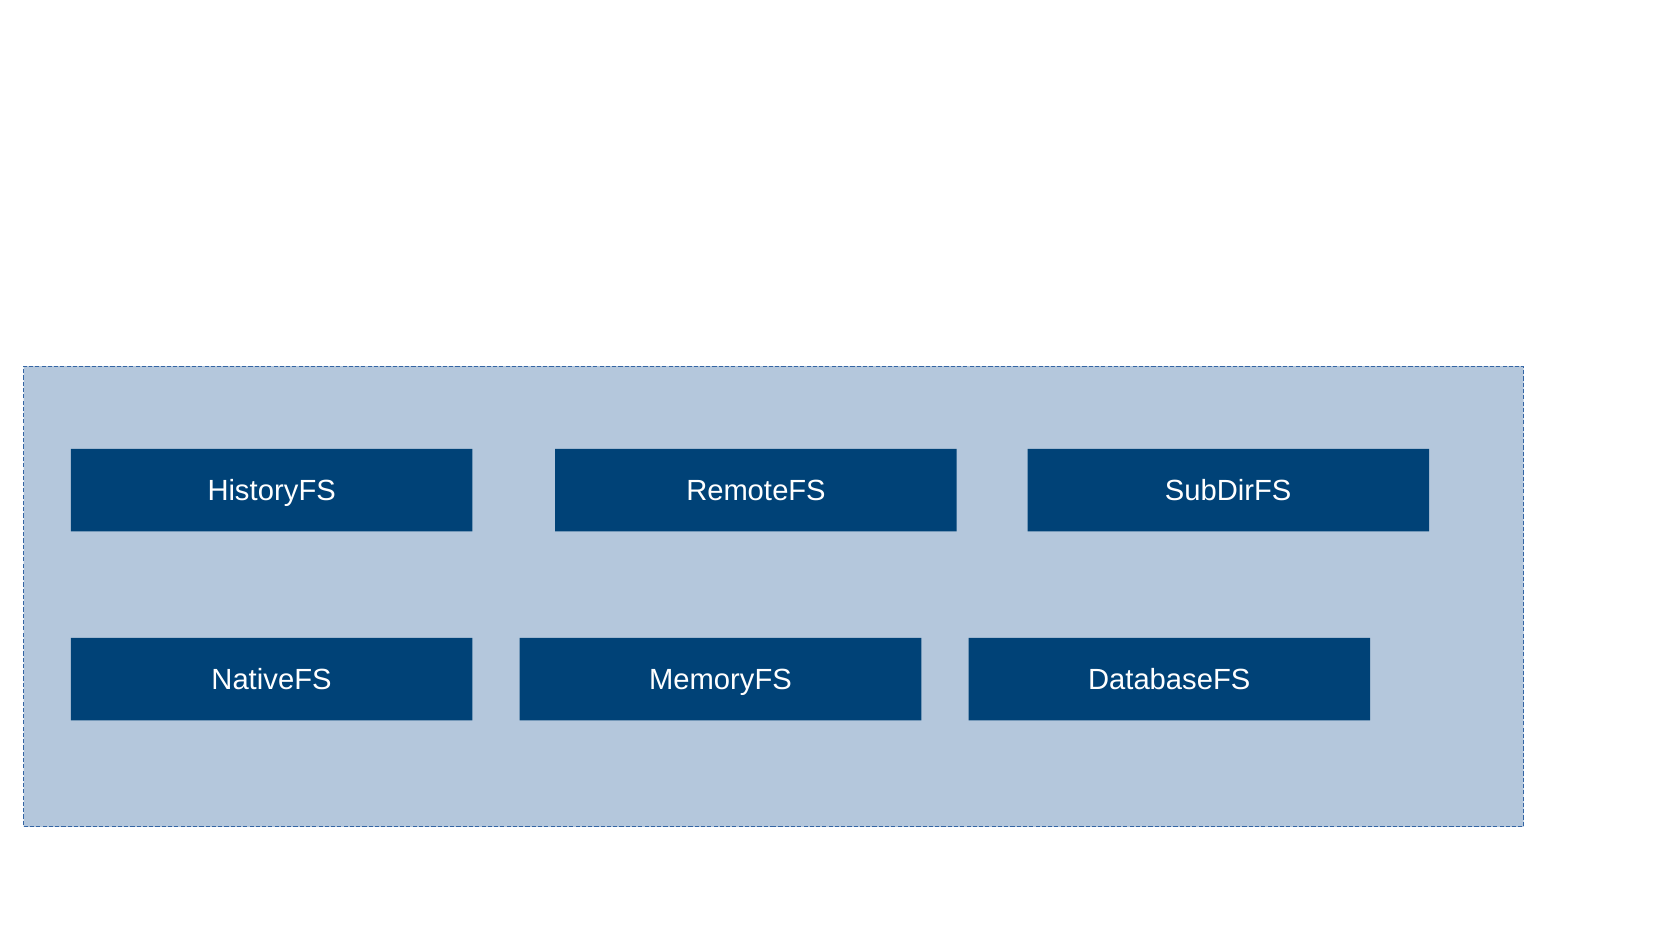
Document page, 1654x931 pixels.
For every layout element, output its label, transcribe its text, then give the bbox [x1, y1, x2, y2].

text_box DatabaseFS [968, 637, 1371, 721]
text_box HistoryFS [70, 448, 473, 532]
text_box RemoteFS [555, 448, 957, 532]
text_box SubDirFS [1027, 448, 1430, 532]
text_box NativeFS [70, 637, 473, 721]
text_box MemoryFS [519, 637, 922, 721]
text_box [23, 366, 1524, 827]
